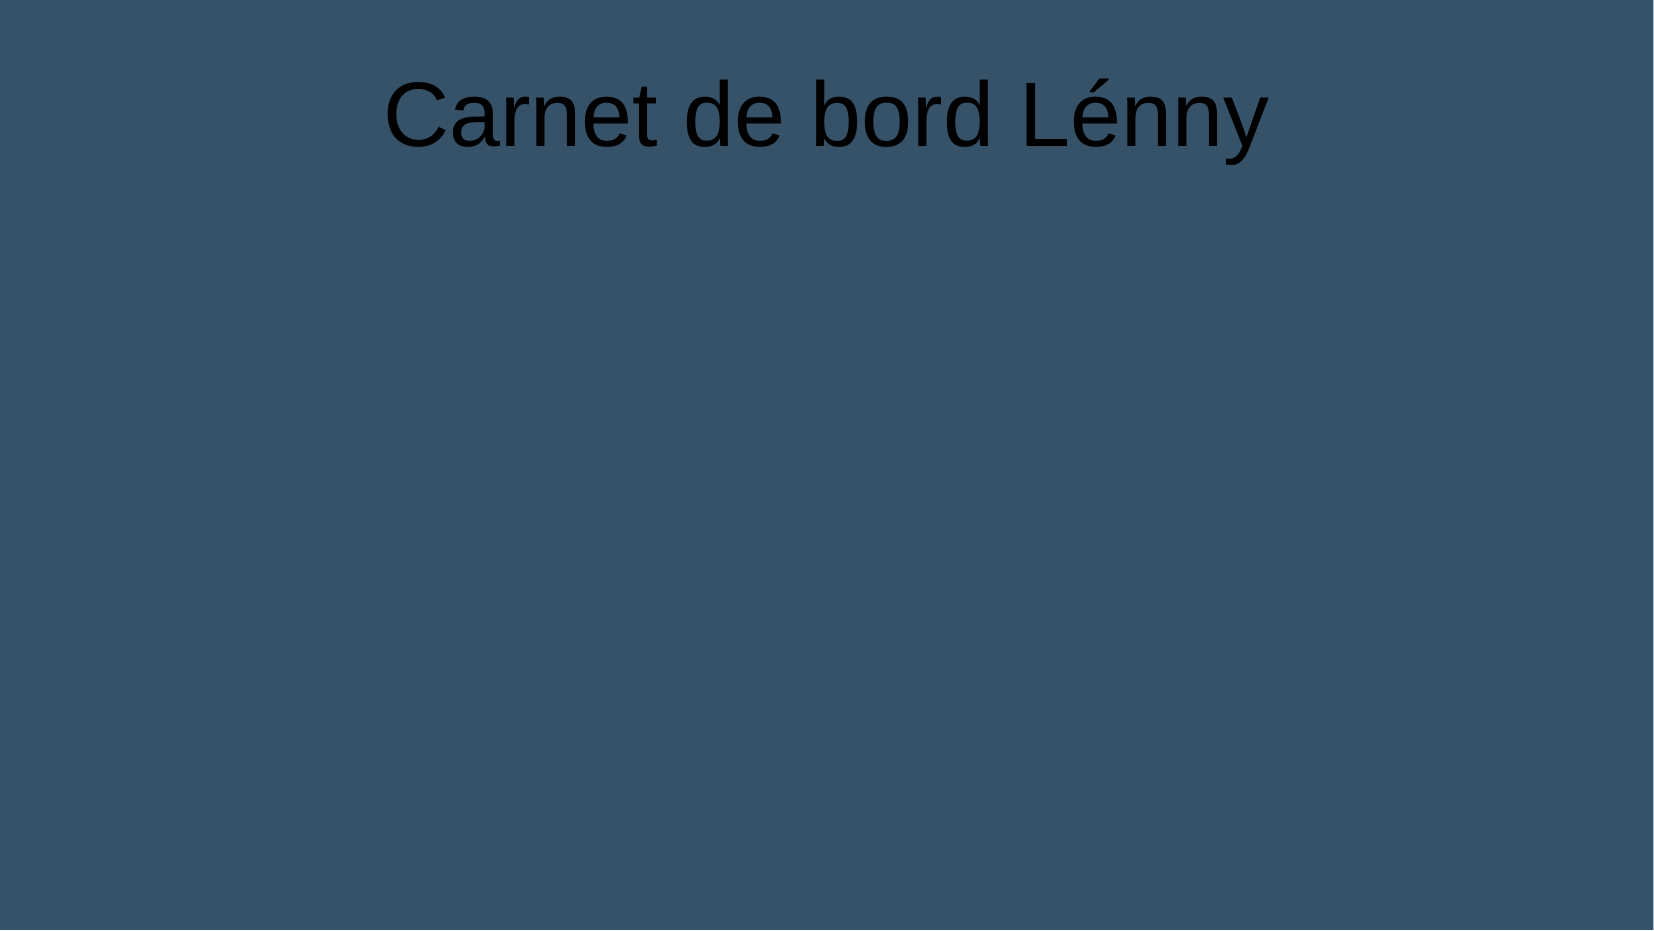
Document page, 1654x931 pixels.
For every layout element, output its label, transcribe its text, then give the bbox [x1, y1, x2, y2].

title Carnet de bord Lénny [82, 37, 1571, 193]
